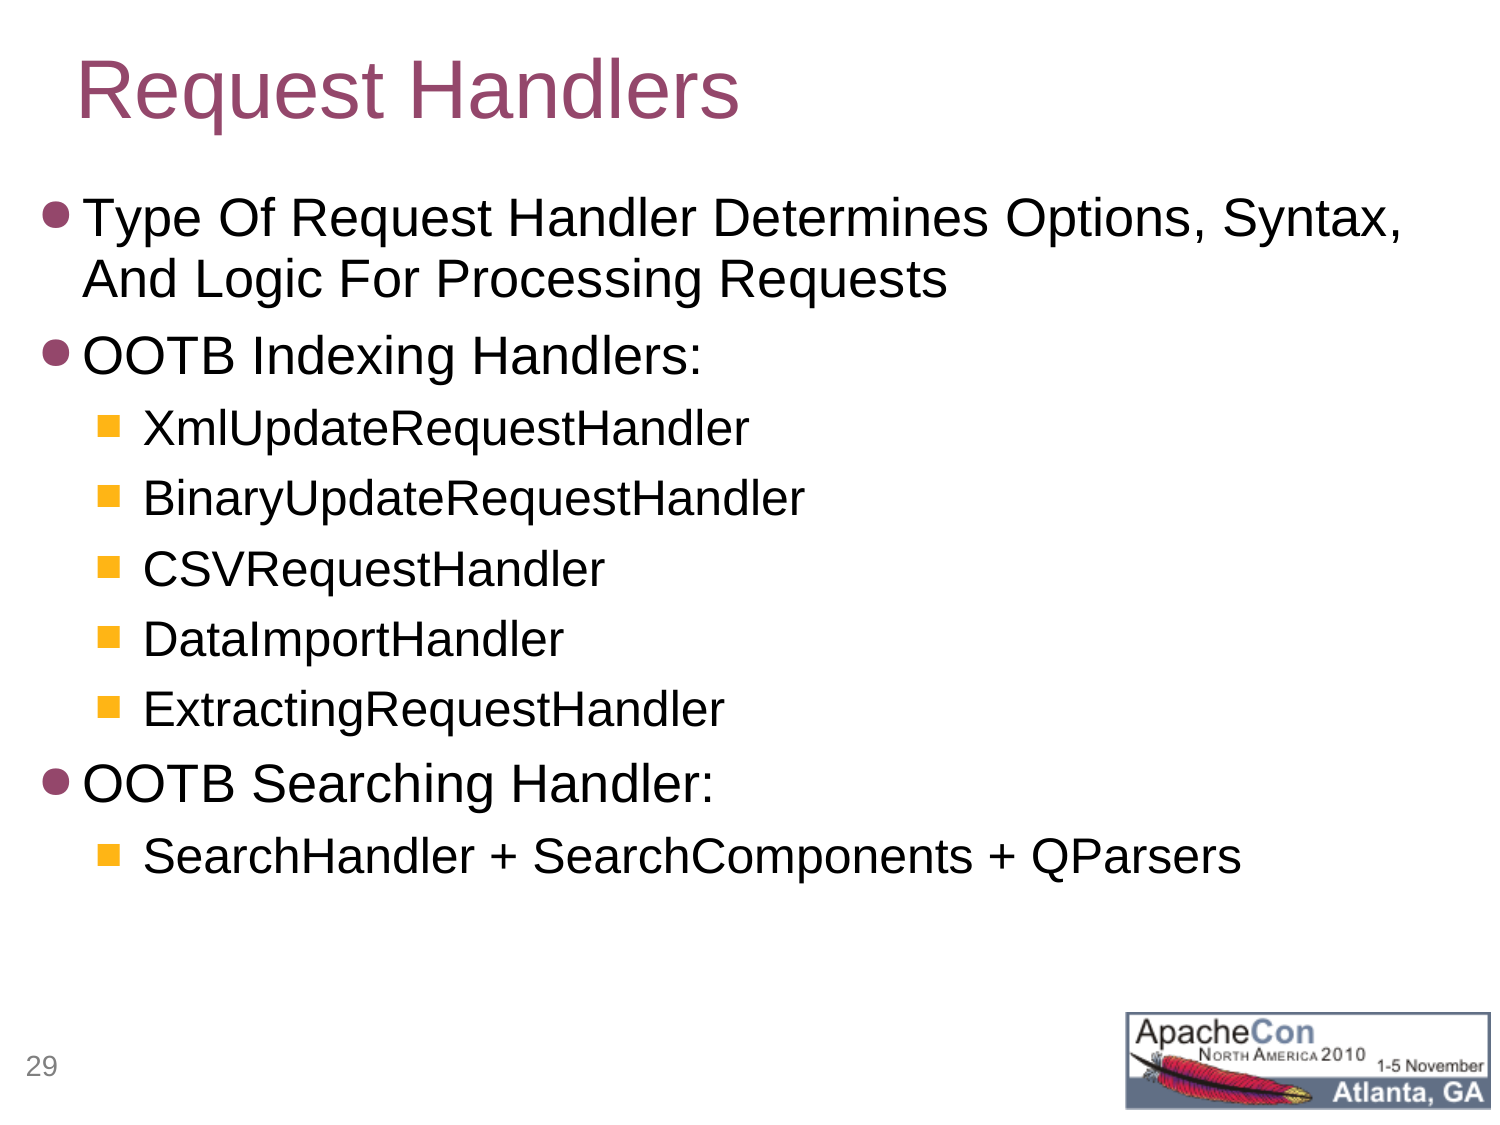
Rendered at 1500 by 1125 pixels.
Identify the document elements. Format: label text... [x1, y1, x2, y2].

title Request Handlers [75, 0, 1425, 181]
picture [1125, 1012, 1491, 1110]
list Type Of Request Handler Determines Options, Syntax, And Logic For Processing Requests OOTB Indexing Handlers: XmlUpdateRequestHandler BinaryUpdateRequestHandler CSVRequestHandler DataImportHandler ExtractingRequestHandler OOTB Searching Handler: SearchHandler + SearchComponents + QParsers [37, 187, 1463, 1006]
